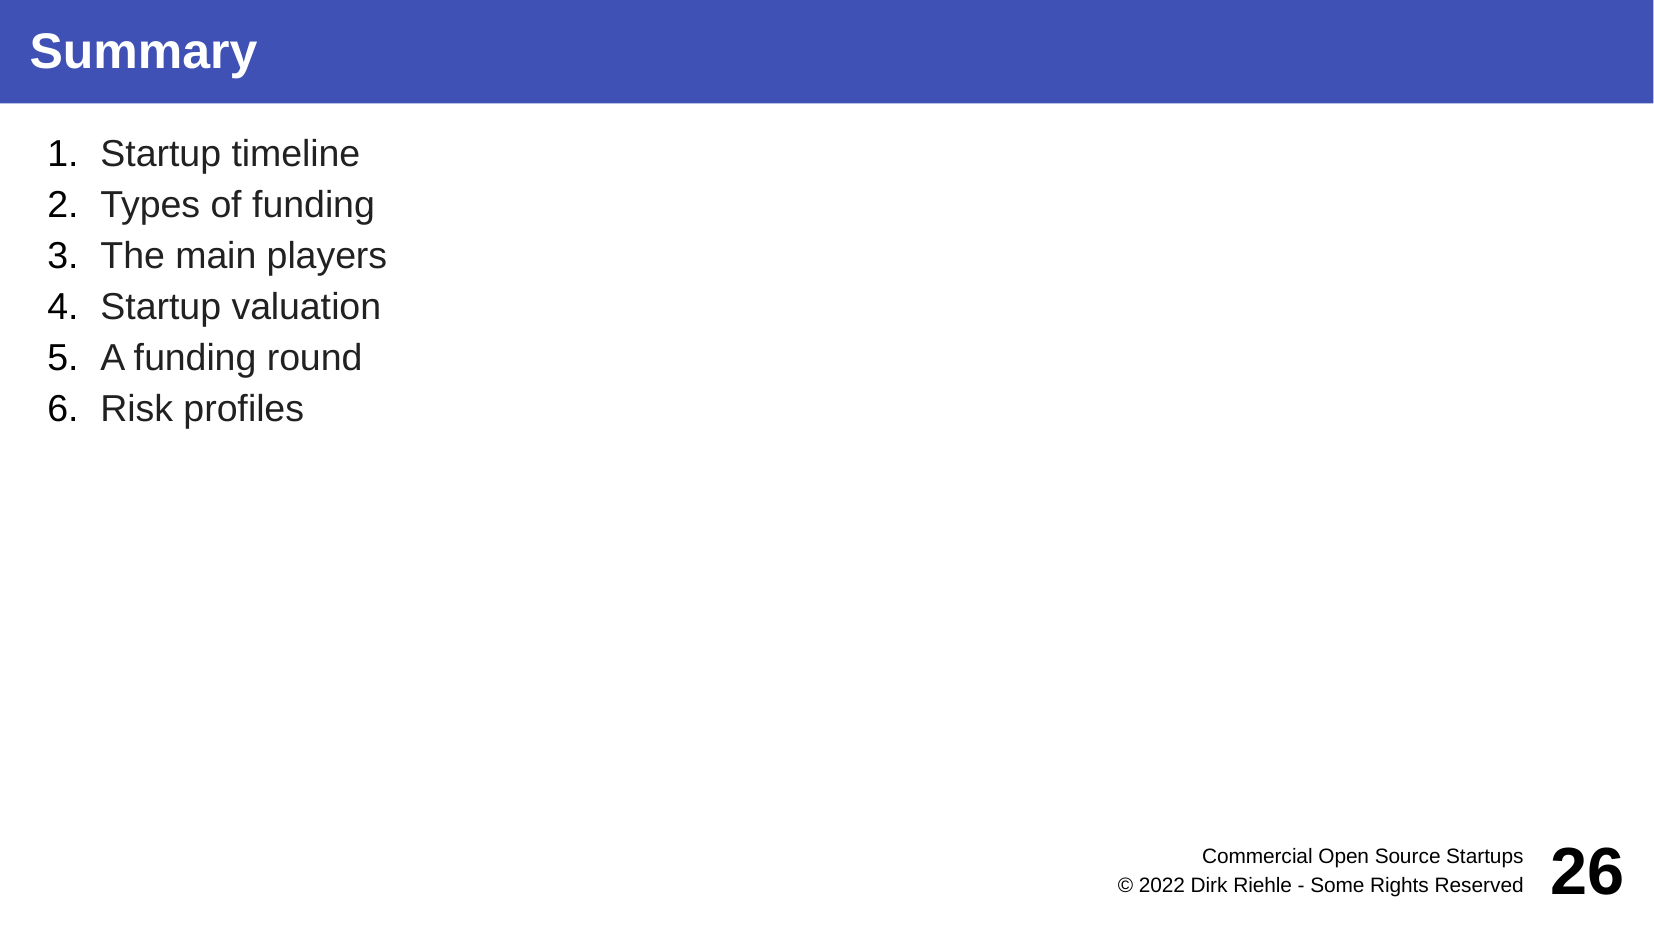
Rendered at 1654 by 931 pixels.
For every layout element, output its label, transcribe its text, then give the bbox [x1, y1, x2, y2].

list Startup timeline Types of funding The main players Startup valuation A funding round Risk profiles [29, 132, 1625, 813]
title Summary [0, 0, 1654, 104]
